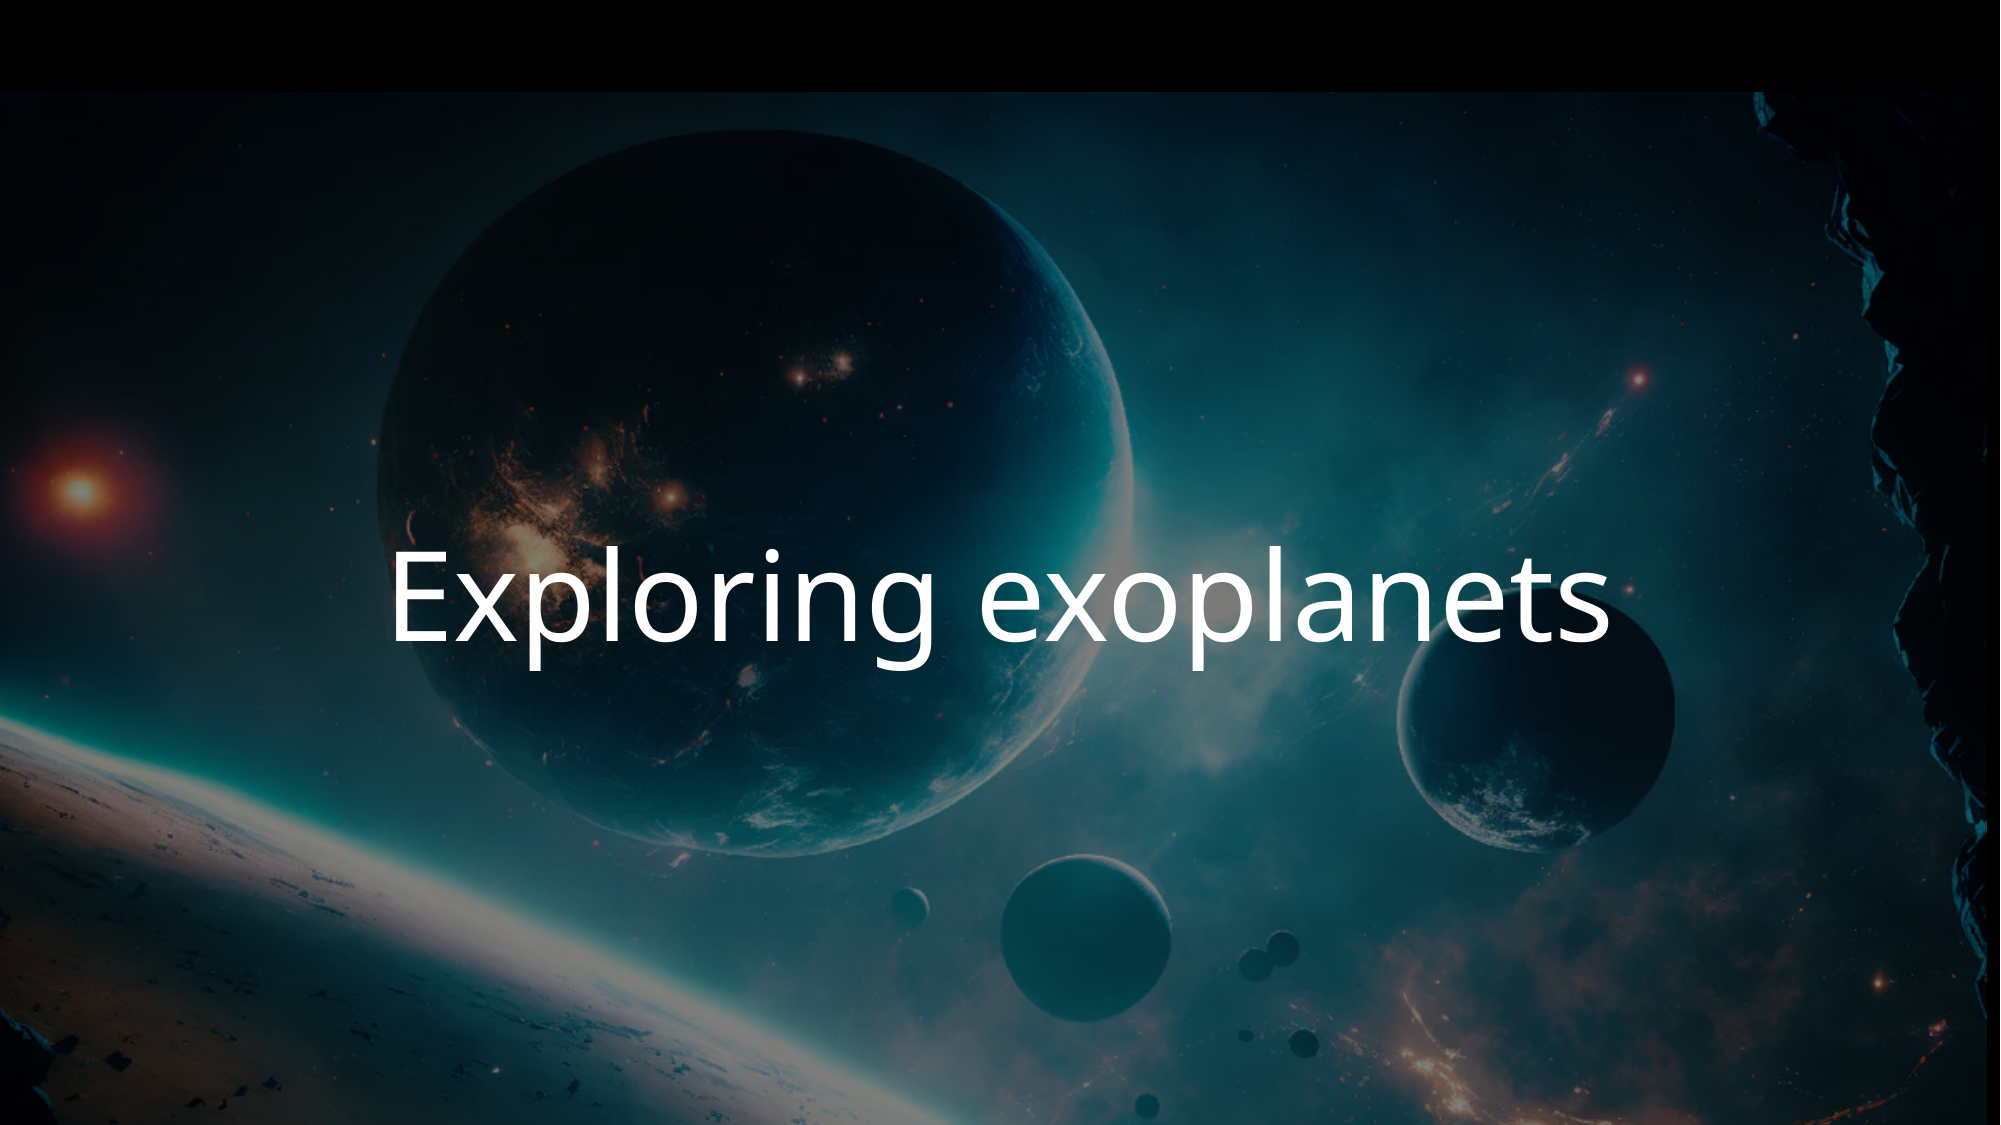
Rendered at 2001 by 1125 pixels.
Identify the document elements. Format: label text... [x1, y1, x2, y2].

picture [0, 92, 1987, 1125]
subtitle [249, 730, 1750, 863]
text_box [0, 0, 2000, 1125]
title Exploring exoplanets [249, 158, 1750, 676]
